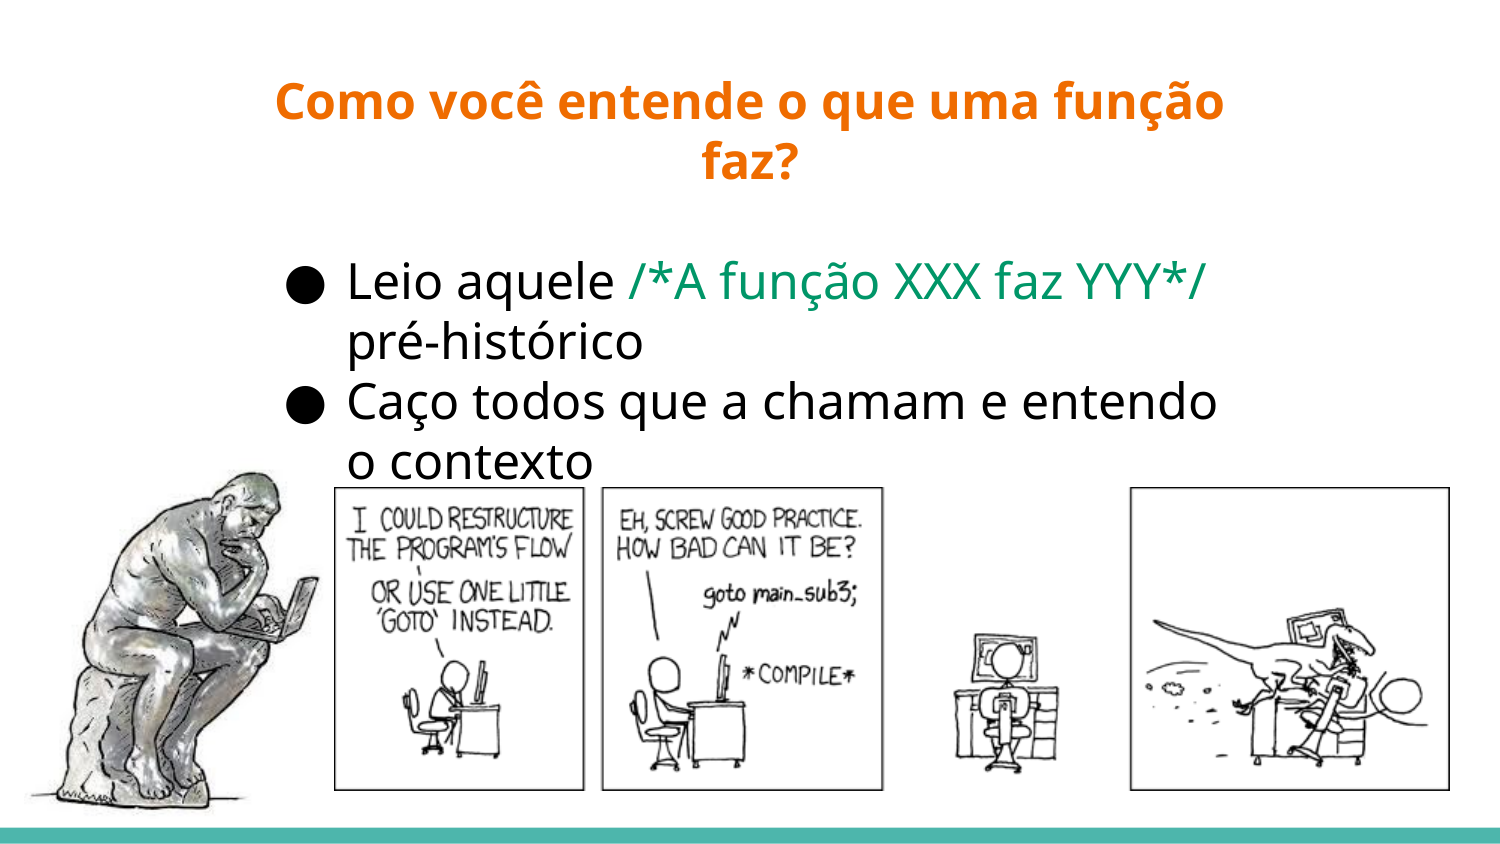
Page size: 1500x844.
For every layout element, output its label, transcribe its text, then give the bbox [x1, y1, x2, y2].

text_box Como você entende o que uma função faz? Leio aquele /*A função XXX faz YYY*/ pré-histórico Caço todos que a chamam e entendo o contexto Leio a implementação e descriptografo o significado [255, 54, 1245, 434]
picture [24, 458, 1450, 819]
